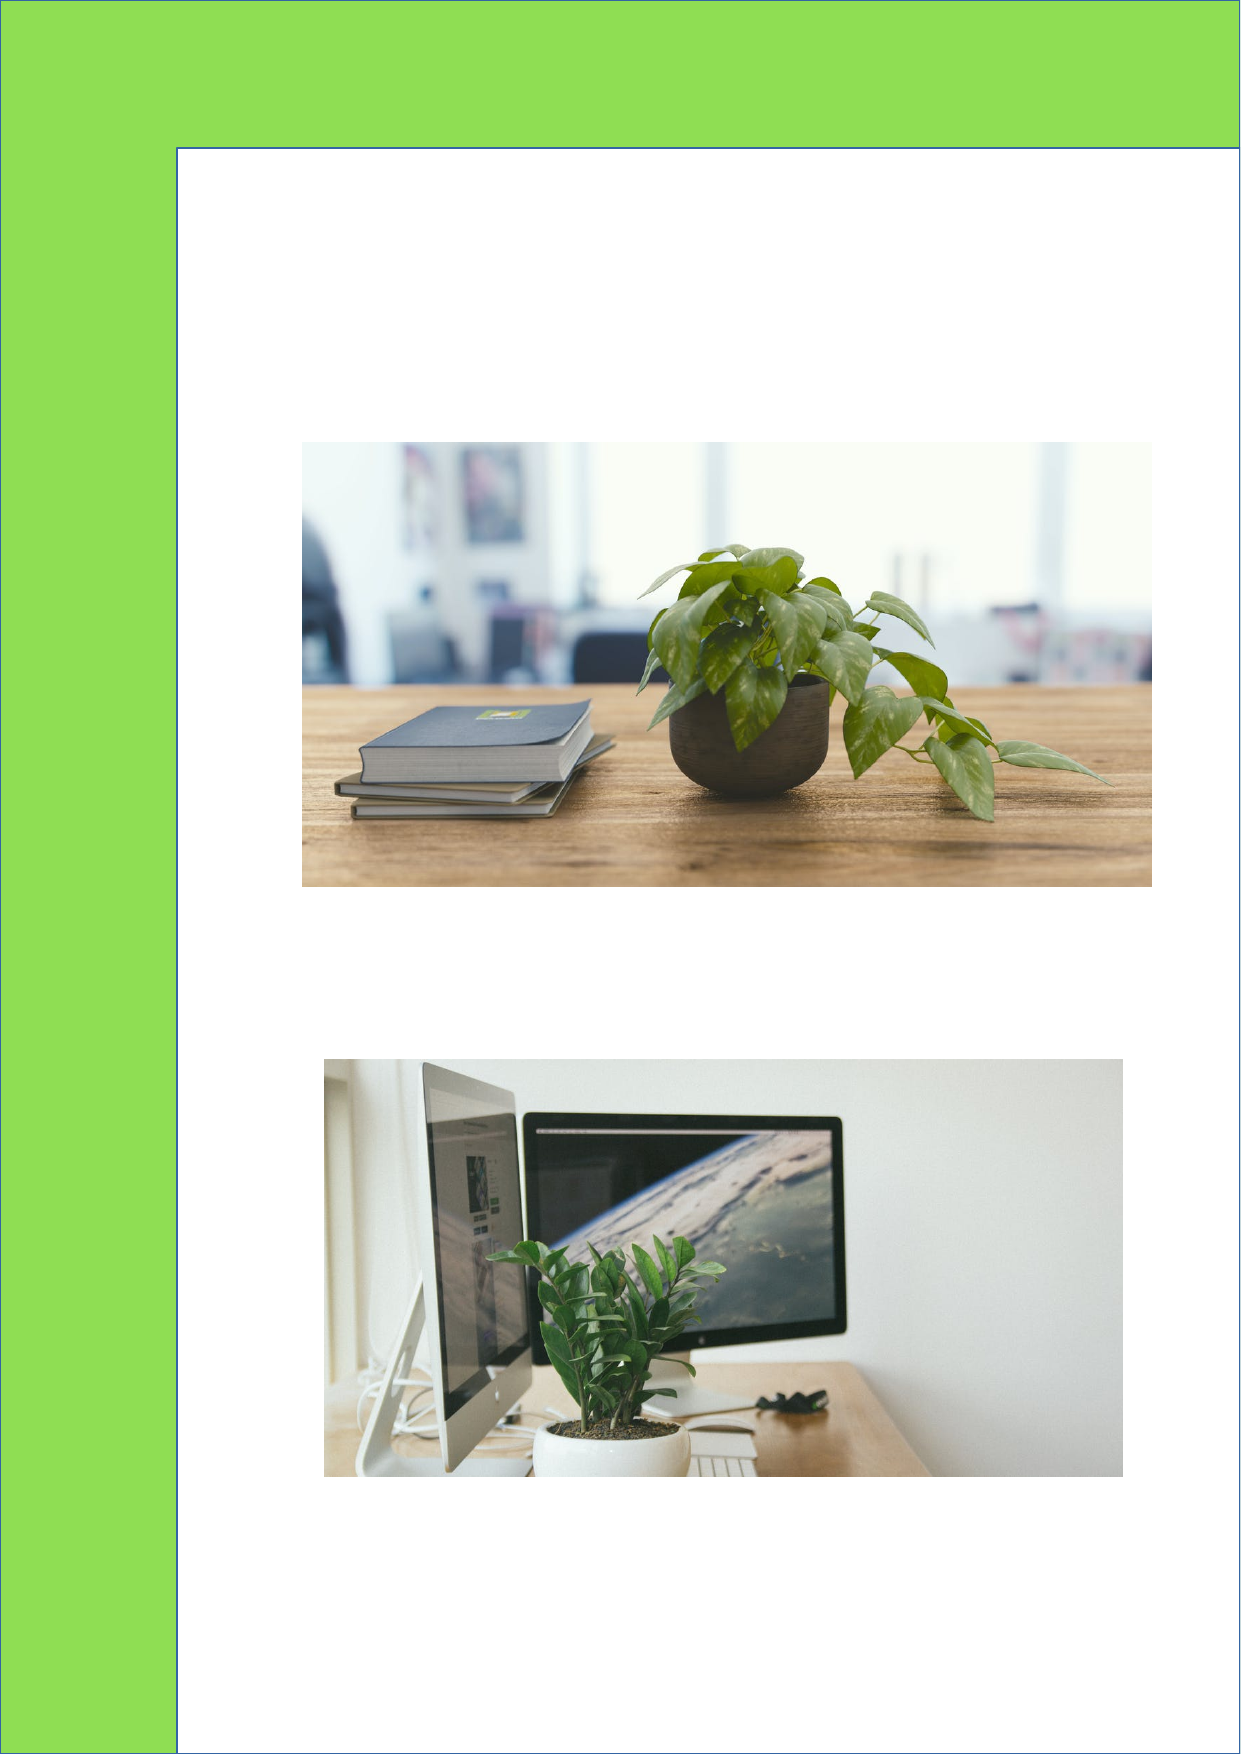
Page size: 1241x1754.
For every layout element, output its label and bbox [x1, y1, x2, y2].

picture [302, 442, 1152, 887]
picture [324, 1059, 1123, 1477]
text_box [0, 0, 1241, 1754]
